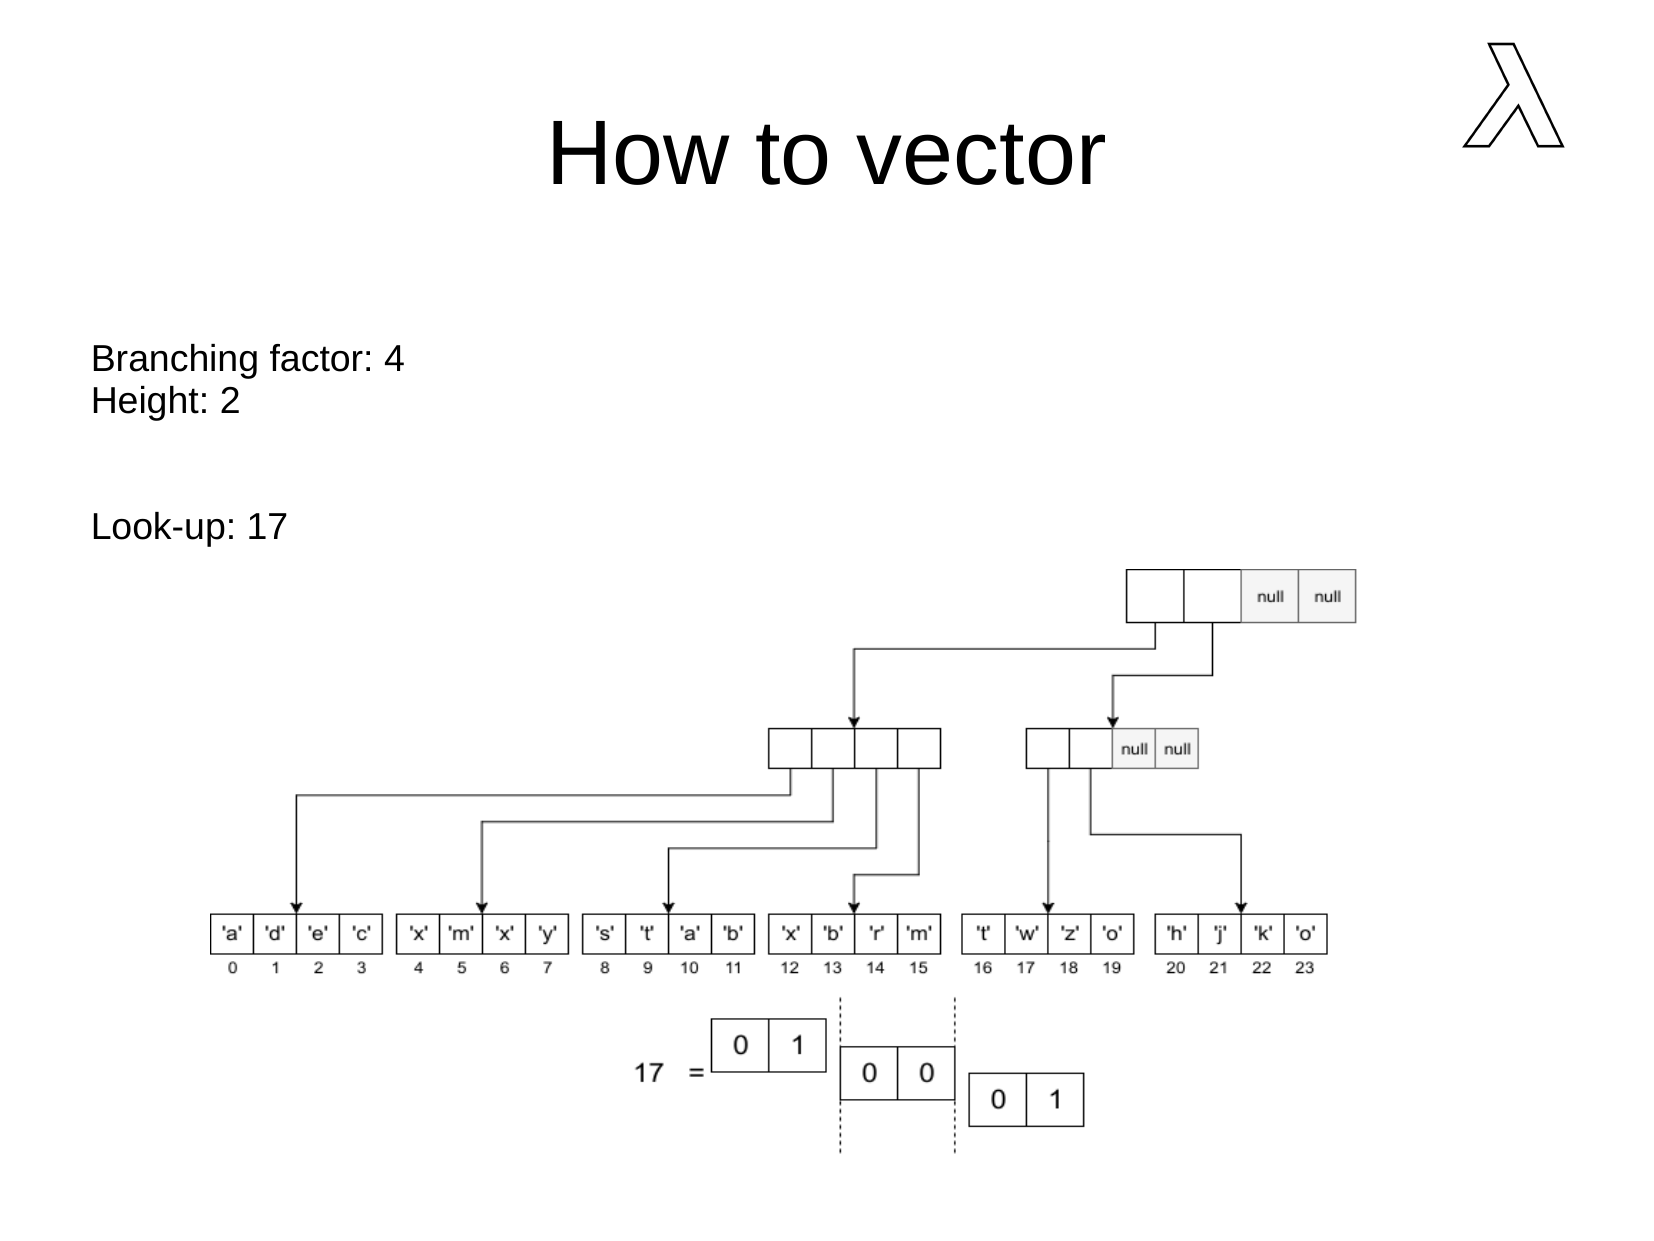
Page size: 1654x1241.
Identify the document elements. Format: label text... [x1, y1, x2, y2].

picture [210, 569, 1358, 1156]
title How to vector [82, 49, 1571, 257]
text_box Branching factor: 4 Height: 2 Look-up: 17 [76, 330, 421, 555]
picture [1440, 40, 1587, 151]
